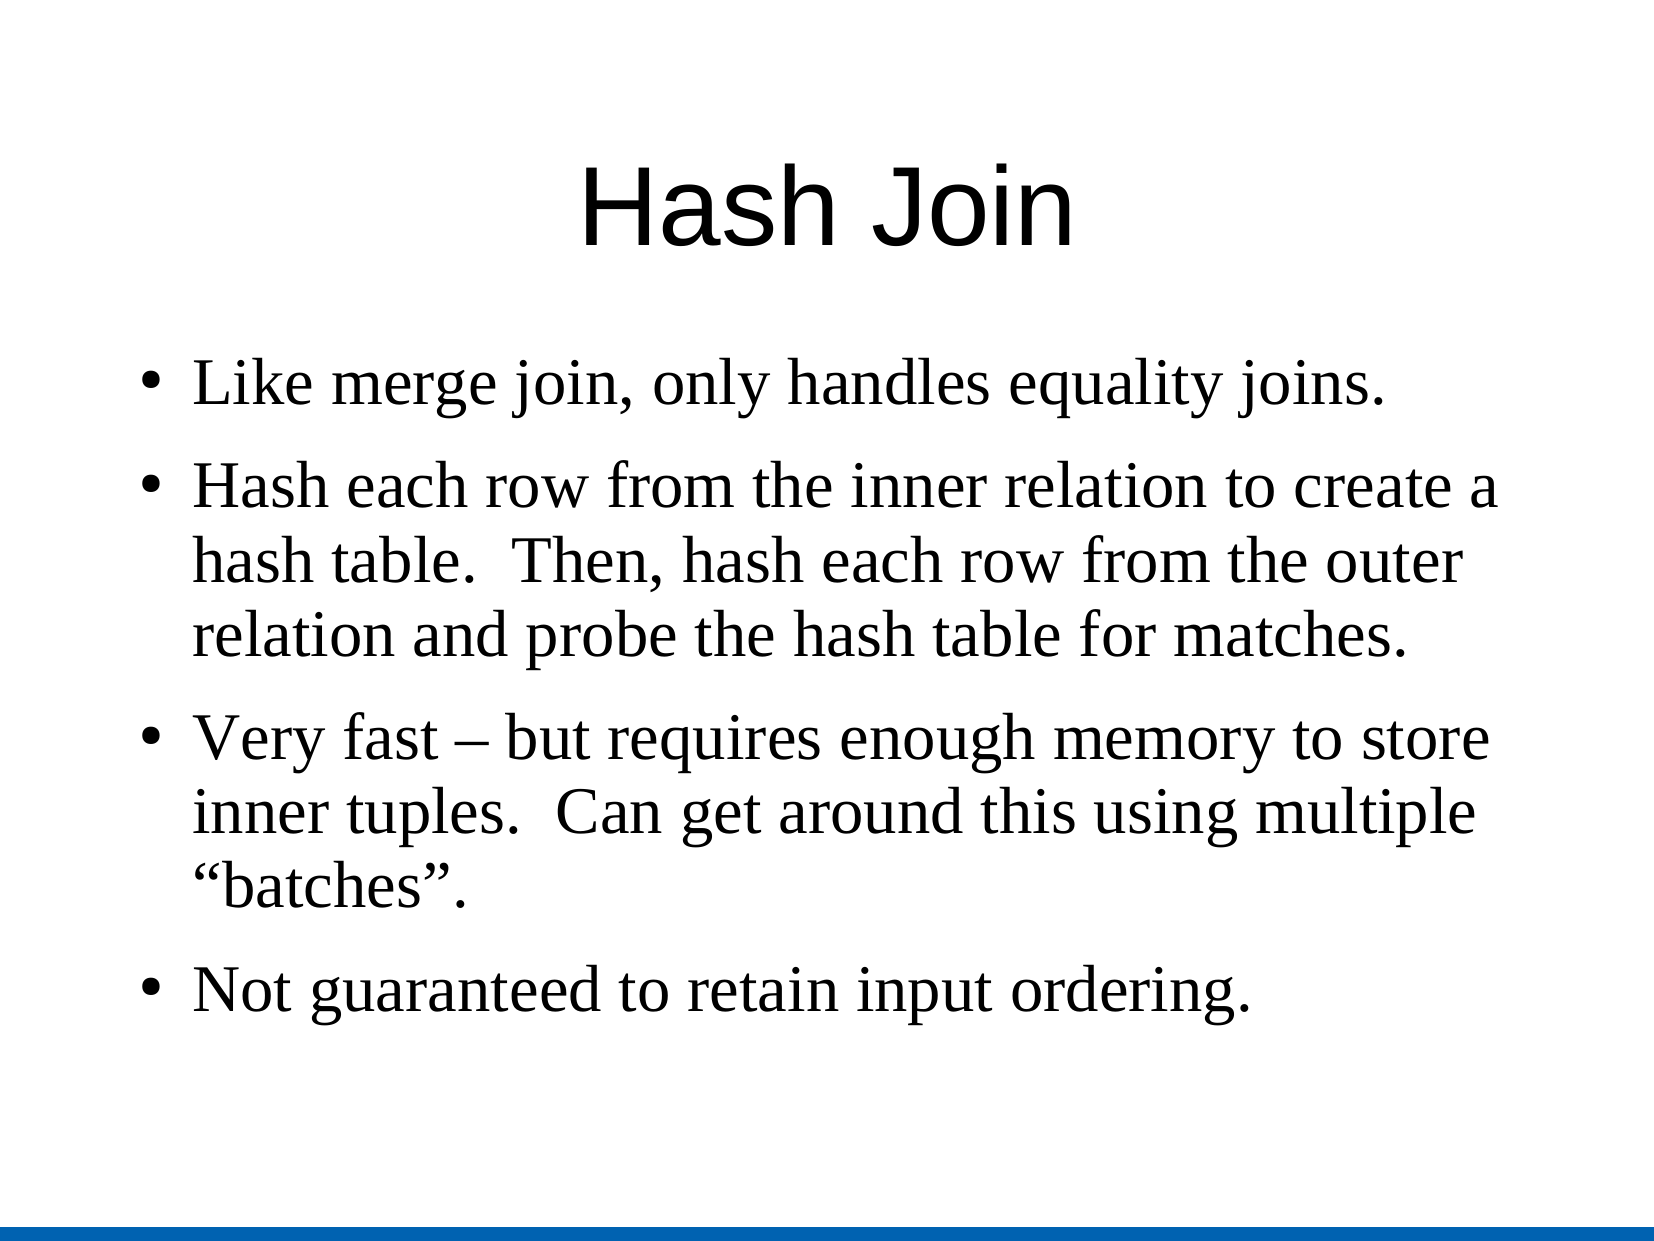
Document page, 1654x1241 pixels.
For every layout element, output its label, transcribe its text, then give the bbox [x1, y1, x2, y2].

list Like merge join, only handles equality joins. Hash each row from the inner relation to create a hash table. Then, hash each row from the outer relation and probe the hash table for matches. Very fast – but requires enough memory to store inner tuples. Can get around this using multiple “batches”. Not guaranteed to retain input ordering. [121, 344, 1533, 1127]
title Hash Join [121, 102, 1533, 311]
